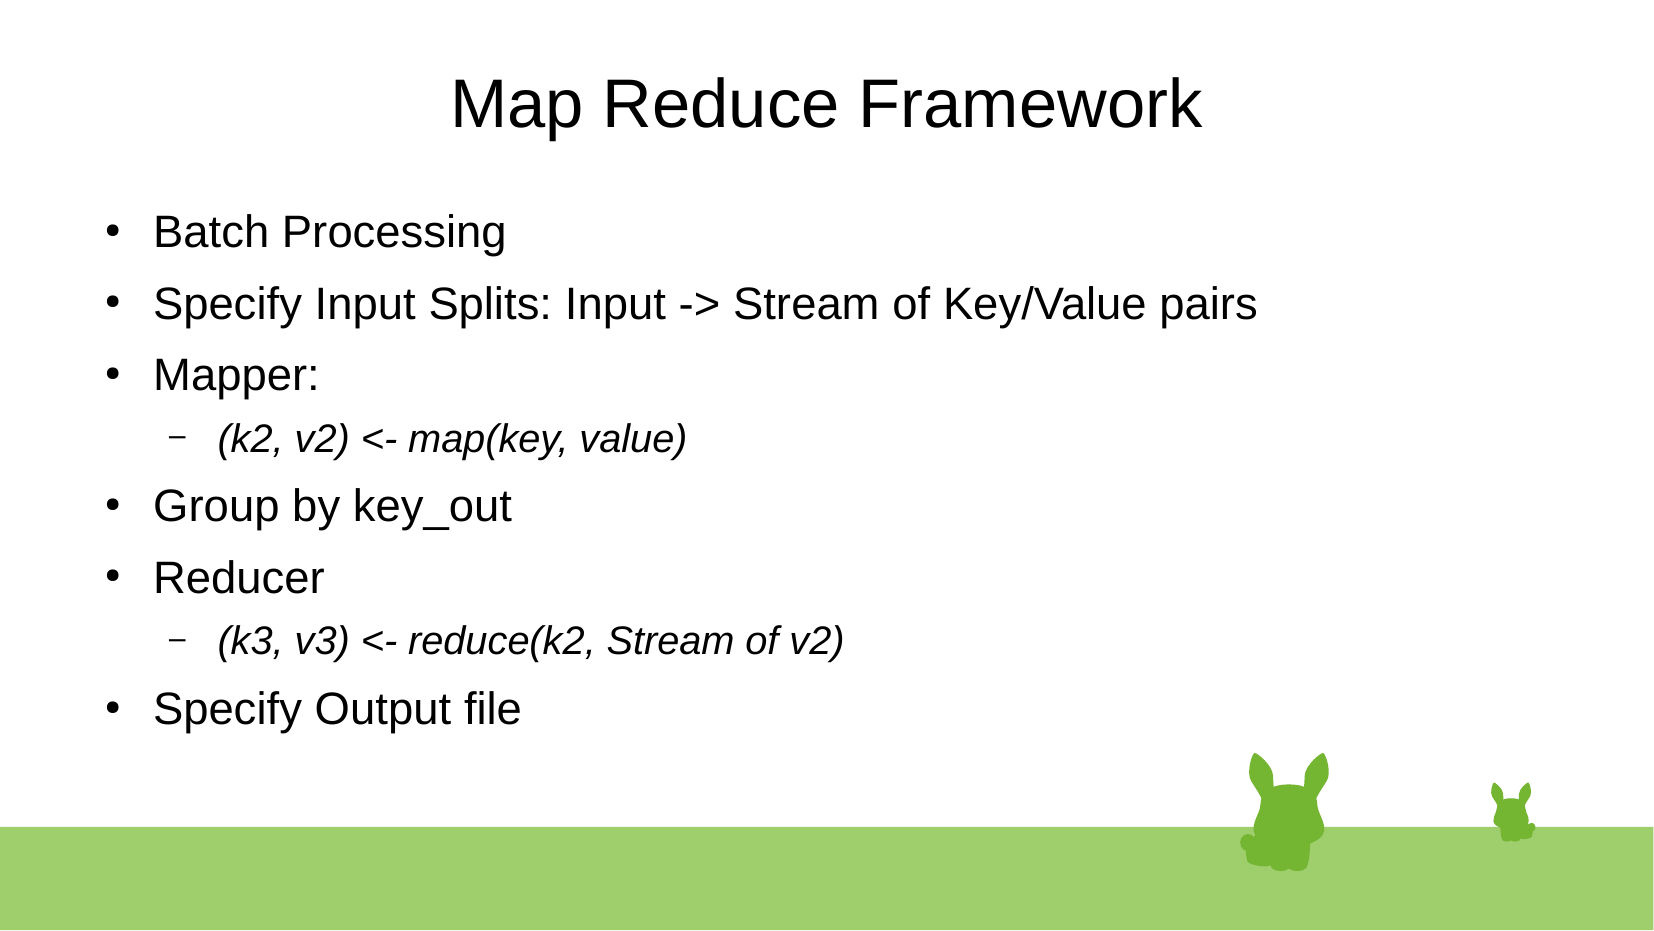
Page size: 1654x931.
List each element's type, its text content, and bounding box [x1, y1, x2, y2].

title Map Reduce Framework [88, 29, 1565, 178]
list Batch Processing Specify Input Splits: Input -> Stream of Key/Value pairs Mapper: (k2, v2) <- map(key, value) Group by key_out Reducer (k3, v3) <- reduce(k2, Stream of v2) Specify Output file [88, 206, 1565, 739]
